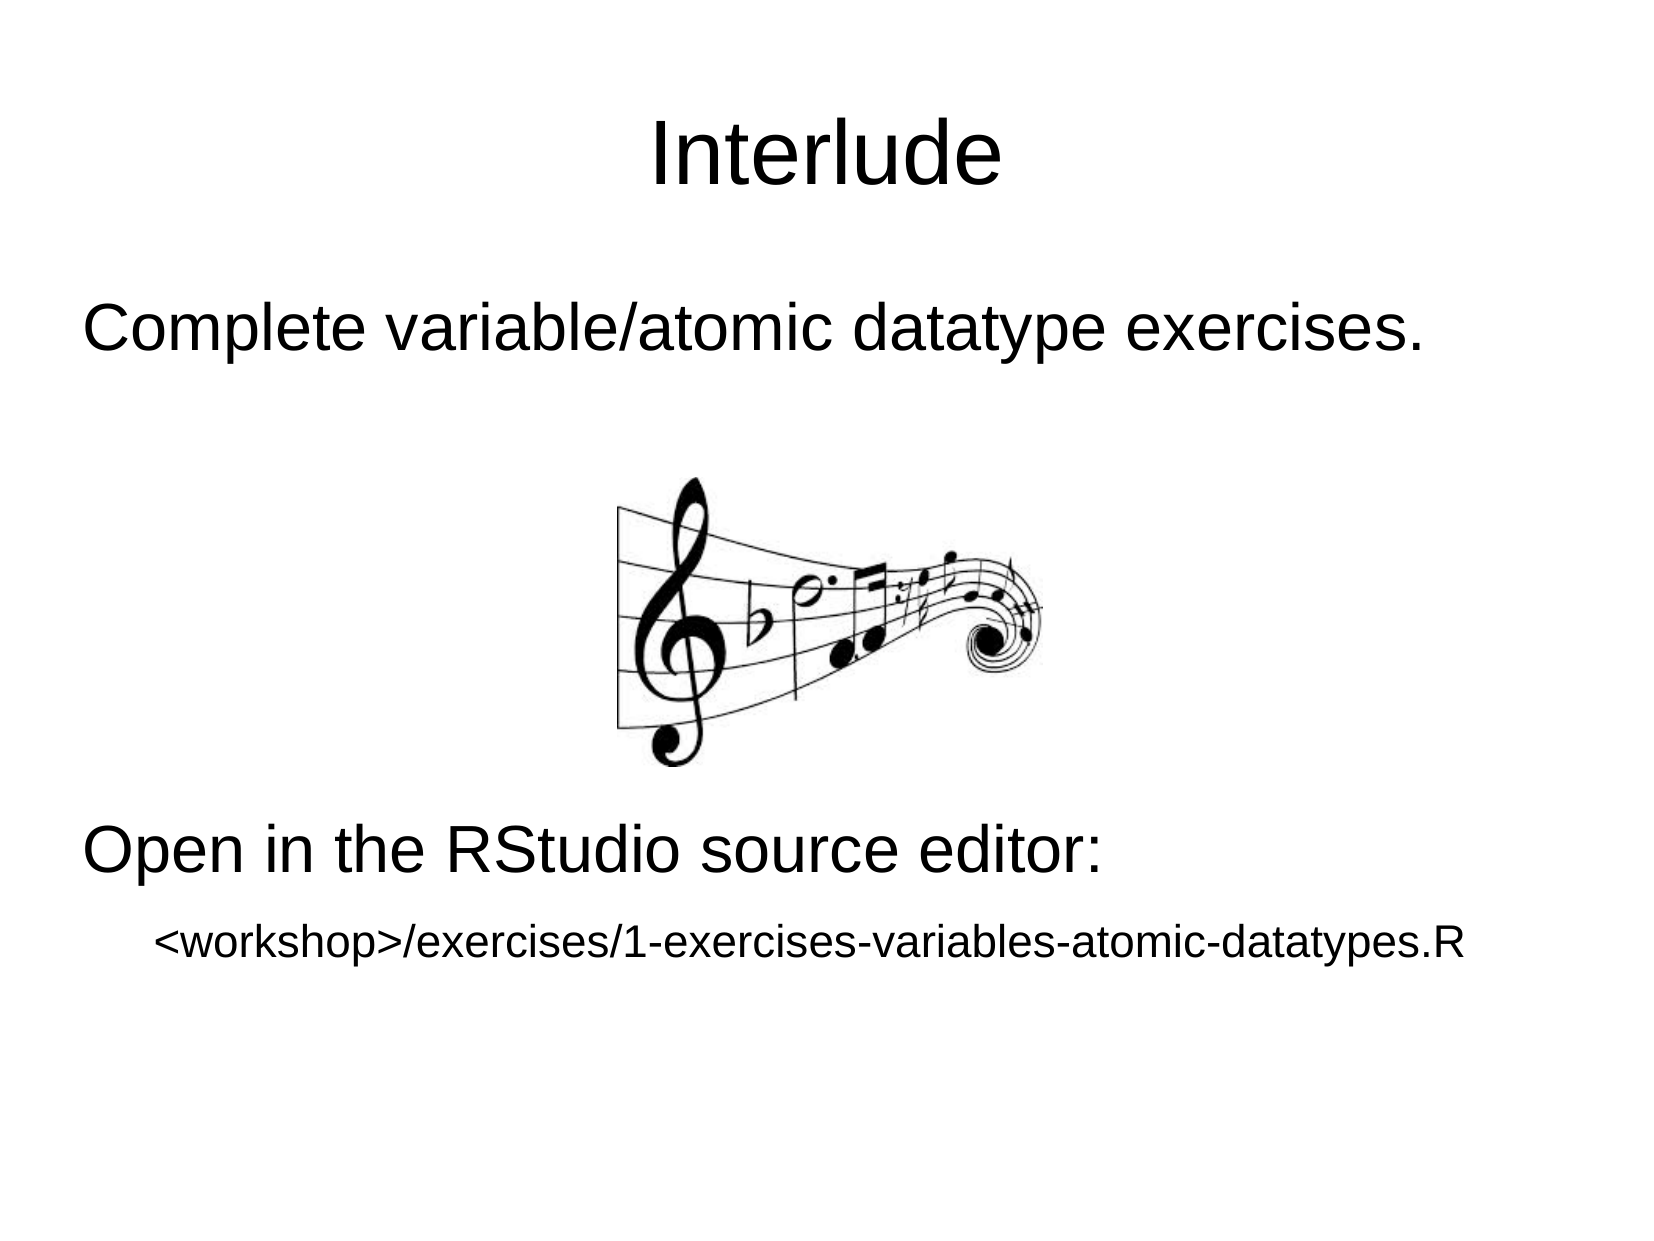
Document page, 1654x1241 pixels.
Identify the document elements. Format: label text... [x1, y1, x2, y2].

picture [617, 477, 1043, 767]
title Interlude [82, 49, 1571, 257]
list Complete variable/atomic datatype exercises. Open in the RStudio source editor: <workshop>/exercises/1-exercises-variables-atomic-datatypes.R [82, 290, 1538, 1010]
